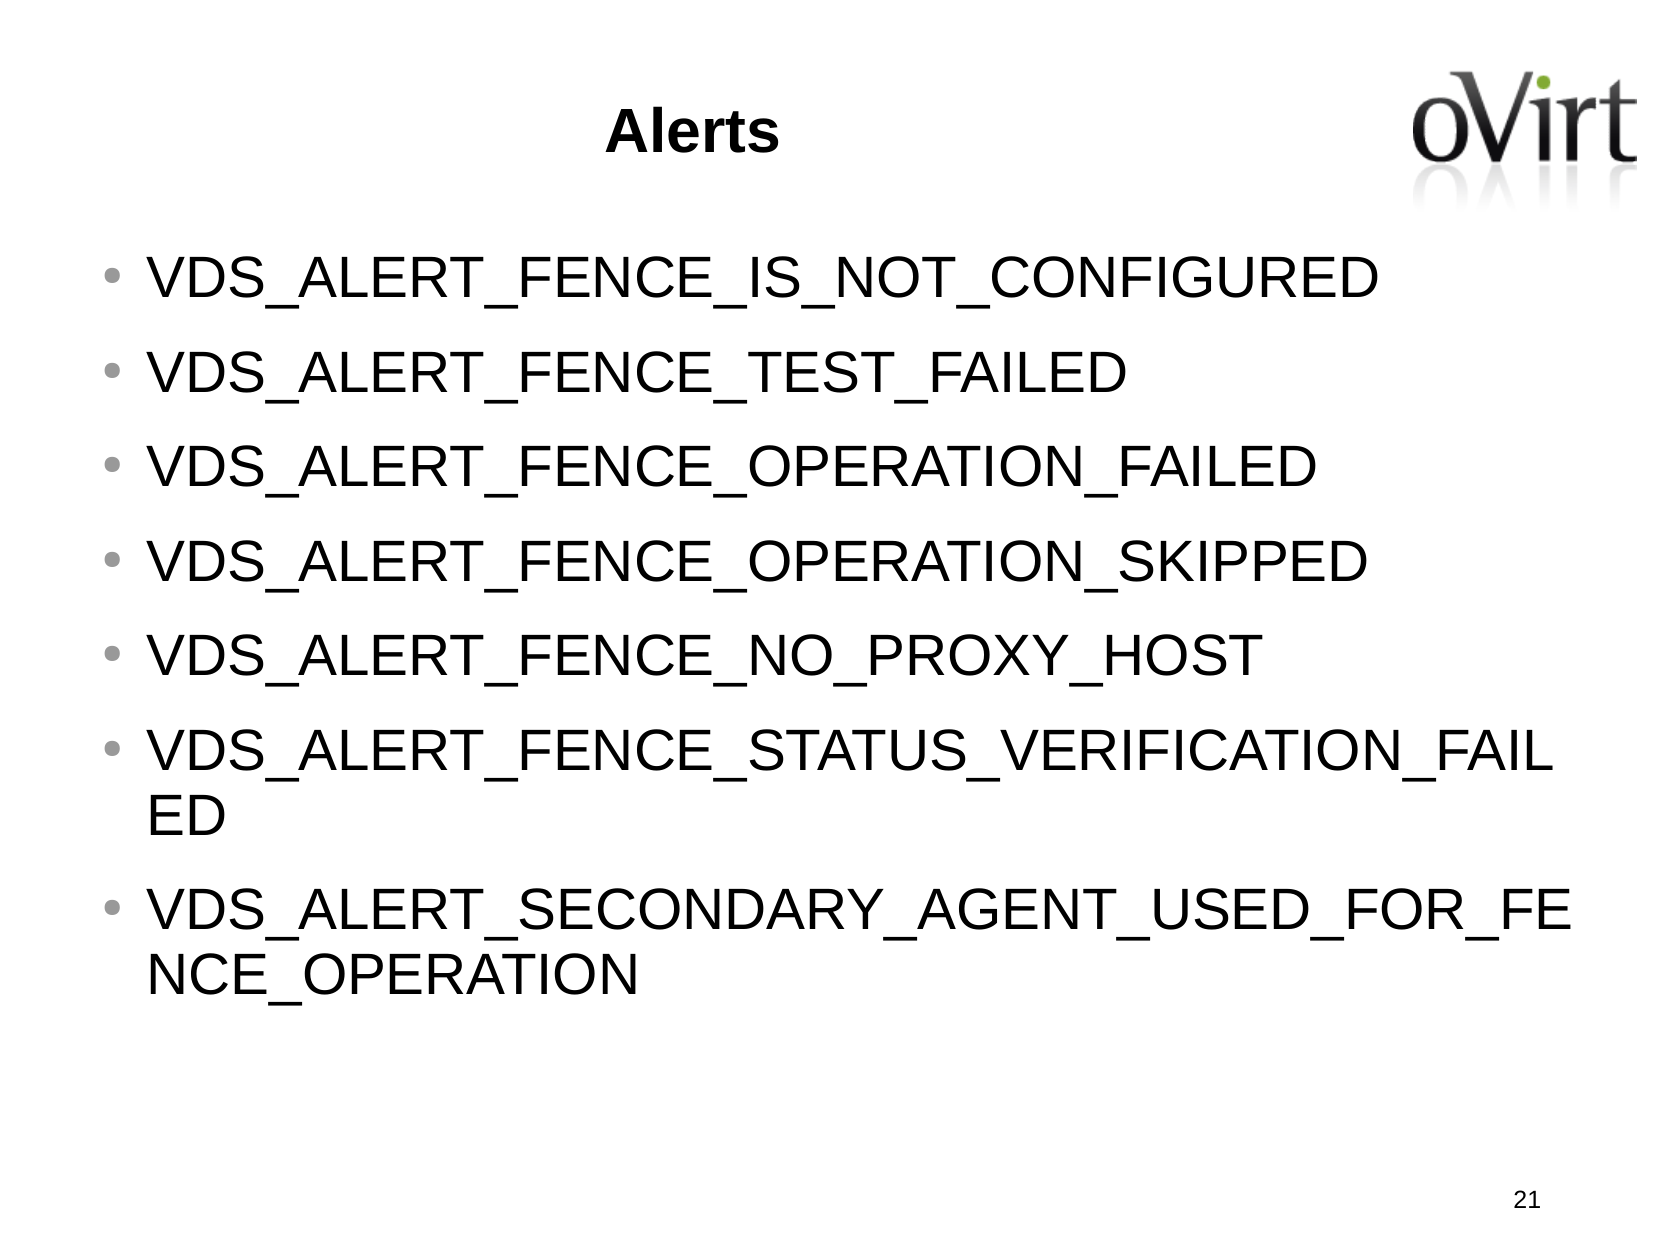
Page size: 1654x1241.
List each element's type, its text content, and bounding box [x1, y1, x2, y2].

title Alerts [82, 37, 1303, 226]
picture [1413, 63, 1637, 212]
list VDS_ALERT_FENCE_IS_NOT_CONFIGURED VDS_ALERT_FENCE_TEST_FAILED VDS_ALERT_FENCE_OPERATION_FAILED VDS_ALERT_FENCE_OPERATION_SKIPPED VDS_ALERT_FENCE_NO_PROXY_HOST VDS_ALERT_FENCE_STATUS_VERIFICATION_FAILED VDS_ALERT_SECONDARY_AGENT_USED_FOR_FENCE_OPERATION [86, 244, 1576, 1039]
